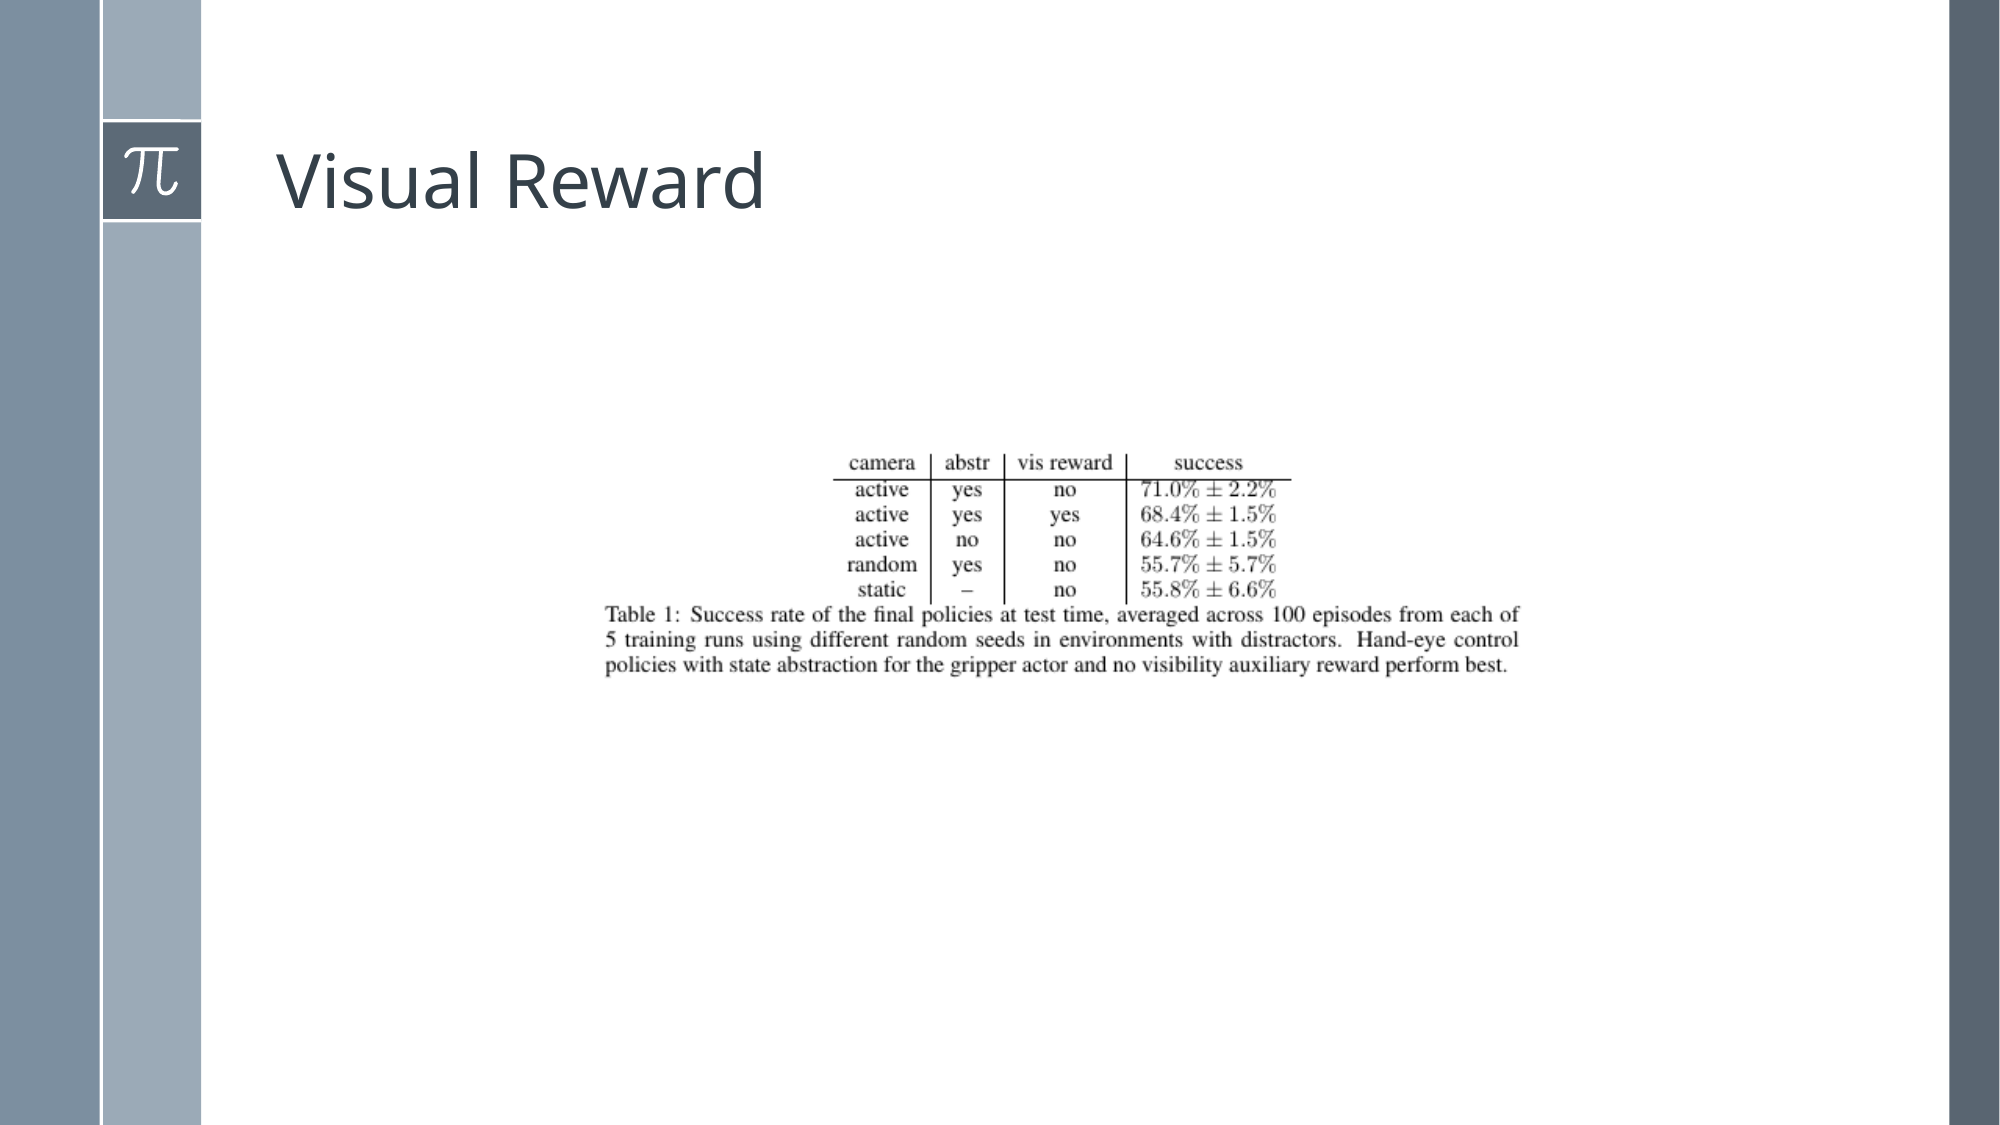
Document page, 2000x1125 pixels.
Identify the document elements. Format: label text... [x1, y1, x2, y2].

text_box Visual Reward [261, 29, 1867, 233]
picture [591, 437, 1531, 706]
